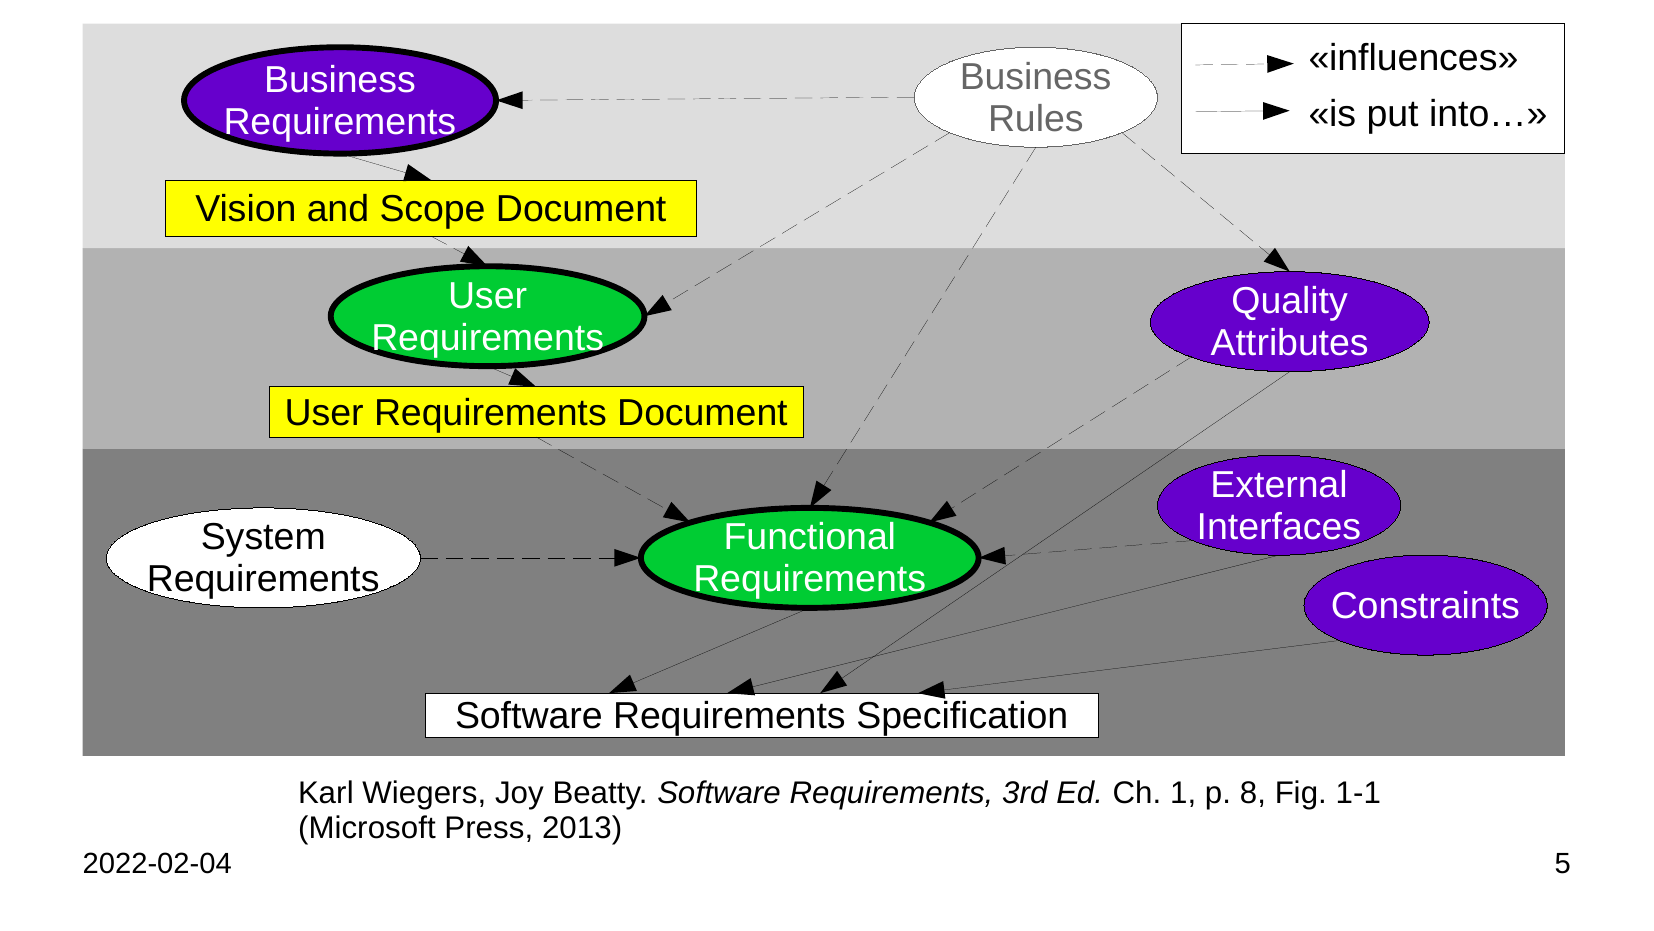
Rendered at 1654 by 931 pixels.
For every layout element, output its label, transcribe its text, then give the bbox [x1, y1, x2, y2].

text_box Business Rules [914, 47, 1158, 148]
text_box User Requirements Document [269, 386, 804, 438]
text_box Business Requirements [184, 47, 497, 154]
text_box External Interfaces [1157, 455, 1401, 556]
text_box Functional Requirements [640, 507, 979, 608]
text_box [82, 23, 1565, 756]
text_box Quality Attributes [1150, 271, 1430, 372]
text_box User Requirements [330, 266, 645, 367]
text_box Software Requirements Specification [425, 693, 1099, 738]
text_box Karl Wiegers, Joy Beatty. Software Requirements, 3rd Ed. Ch. 1, p. 8, Fig. 1-1 (Microsoft Press, 2013) [283, 767, 1406, 852]
text_box Constraints [1303, 555, 1548, 656]
text_box System Requirements [106, 507, 421, 608]
text_box «is put into…» [1293, 84, 1563, 142]
text_box Vision and Scope Document [165, 180, 697, 237]
text_box «influences» [1293, 29, 1534, 84]
